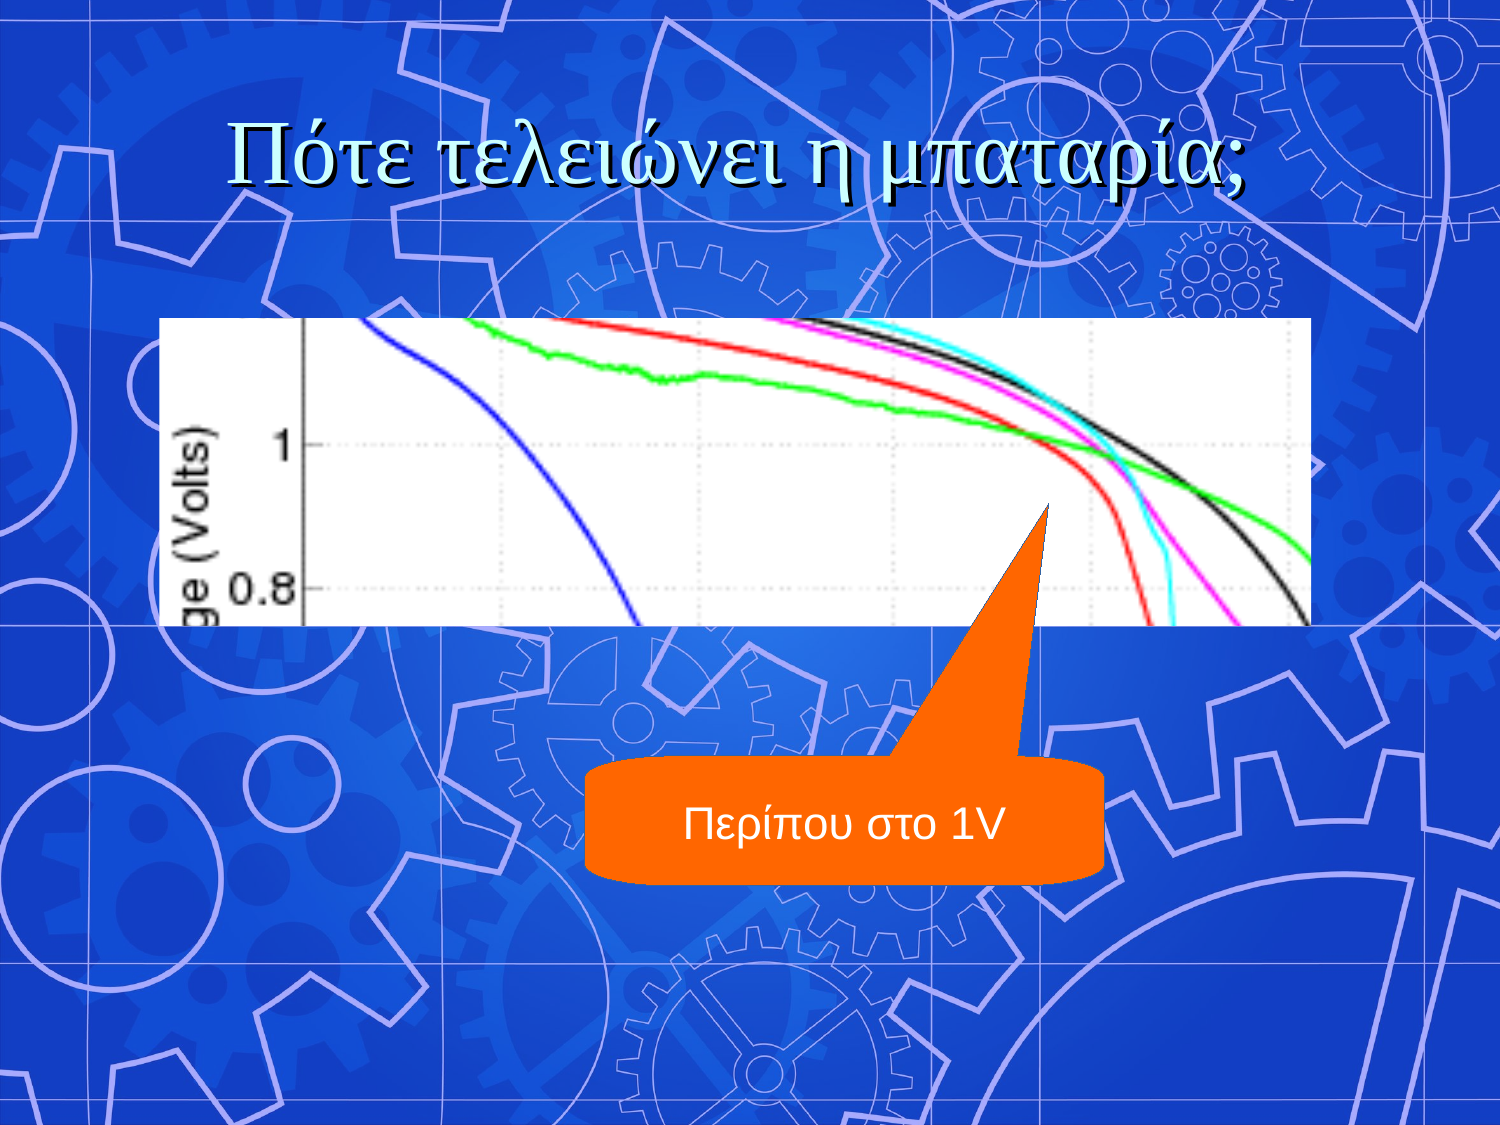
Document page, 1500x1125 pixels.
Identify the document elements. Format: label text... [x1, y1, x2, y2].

picture [159, 318, 1312, 626]
text_box Περίπου στο 1V [584, 503, 1105, 886]
title Πότε τελειώνει η μπαταρία; [35, 83, 1441, 179]
